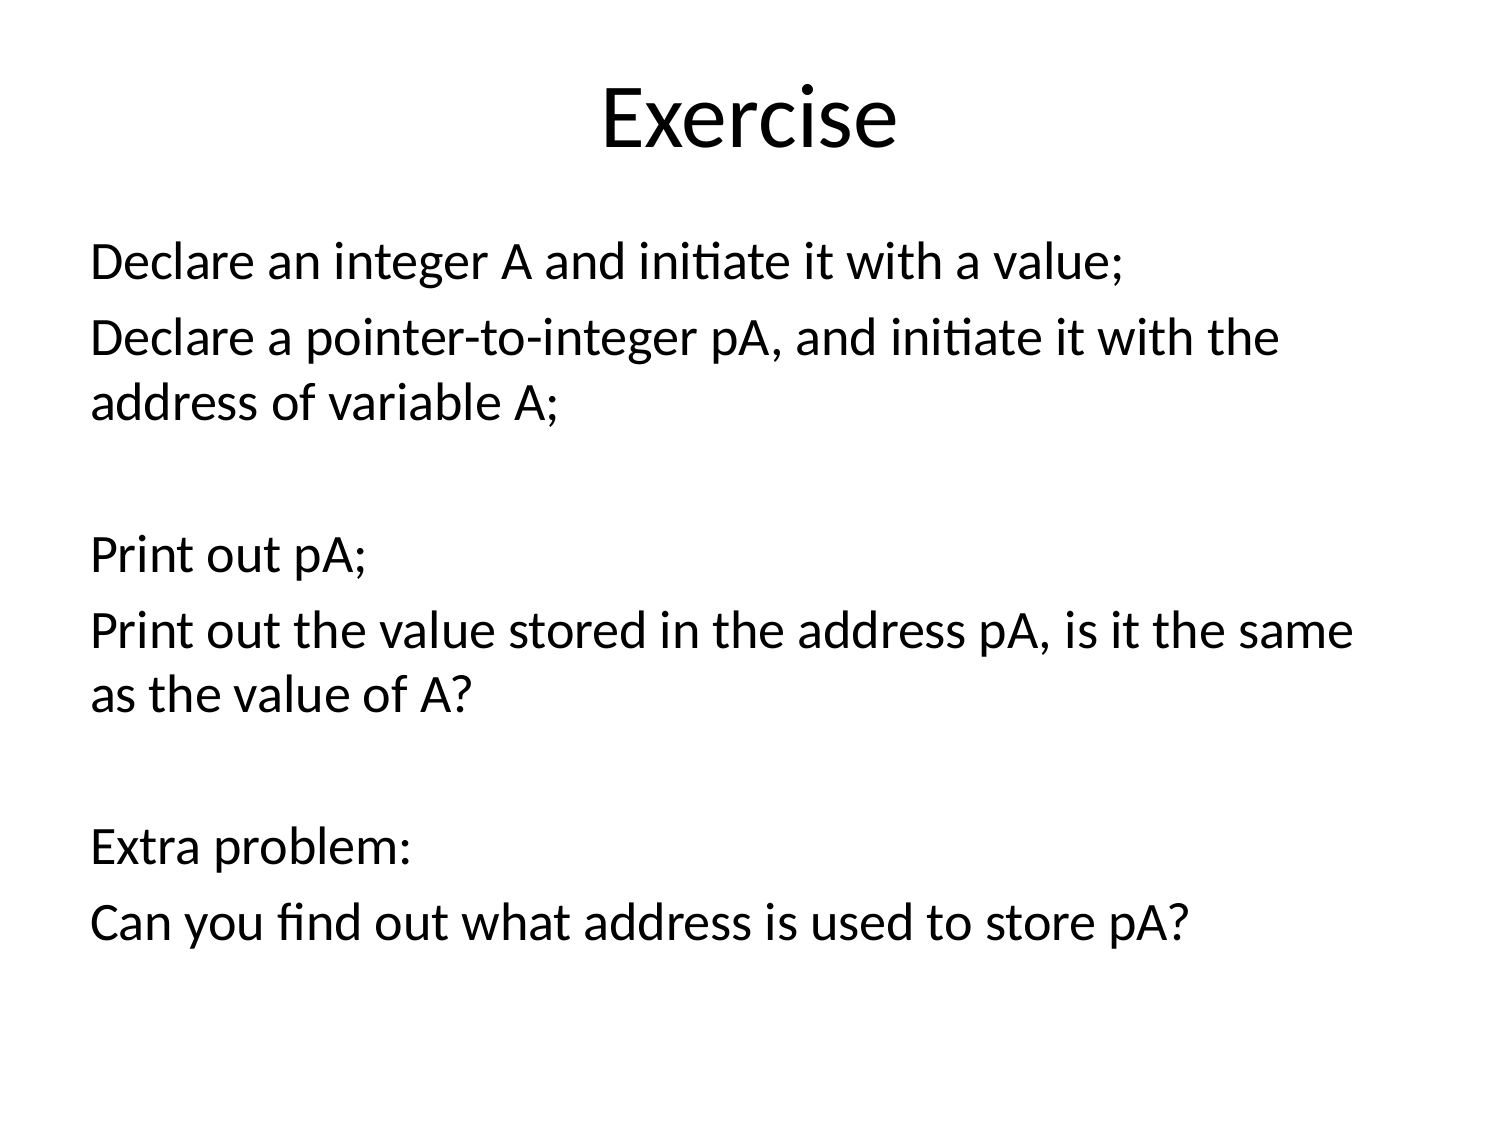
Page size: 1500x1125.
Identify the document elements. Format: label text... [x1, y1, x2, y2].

title Exercise [75, 17, 1425, 205]
list Declare an integer A and initiate it with a value; Declare a pointer-to-integer pA, and initiate it with the address of variable A; Print out pA; Print out the value stored in the address pA, is it the same as the value of A? Extra problem: Can you find out what address is used to store pA? [75, 218, 1425, 961]
